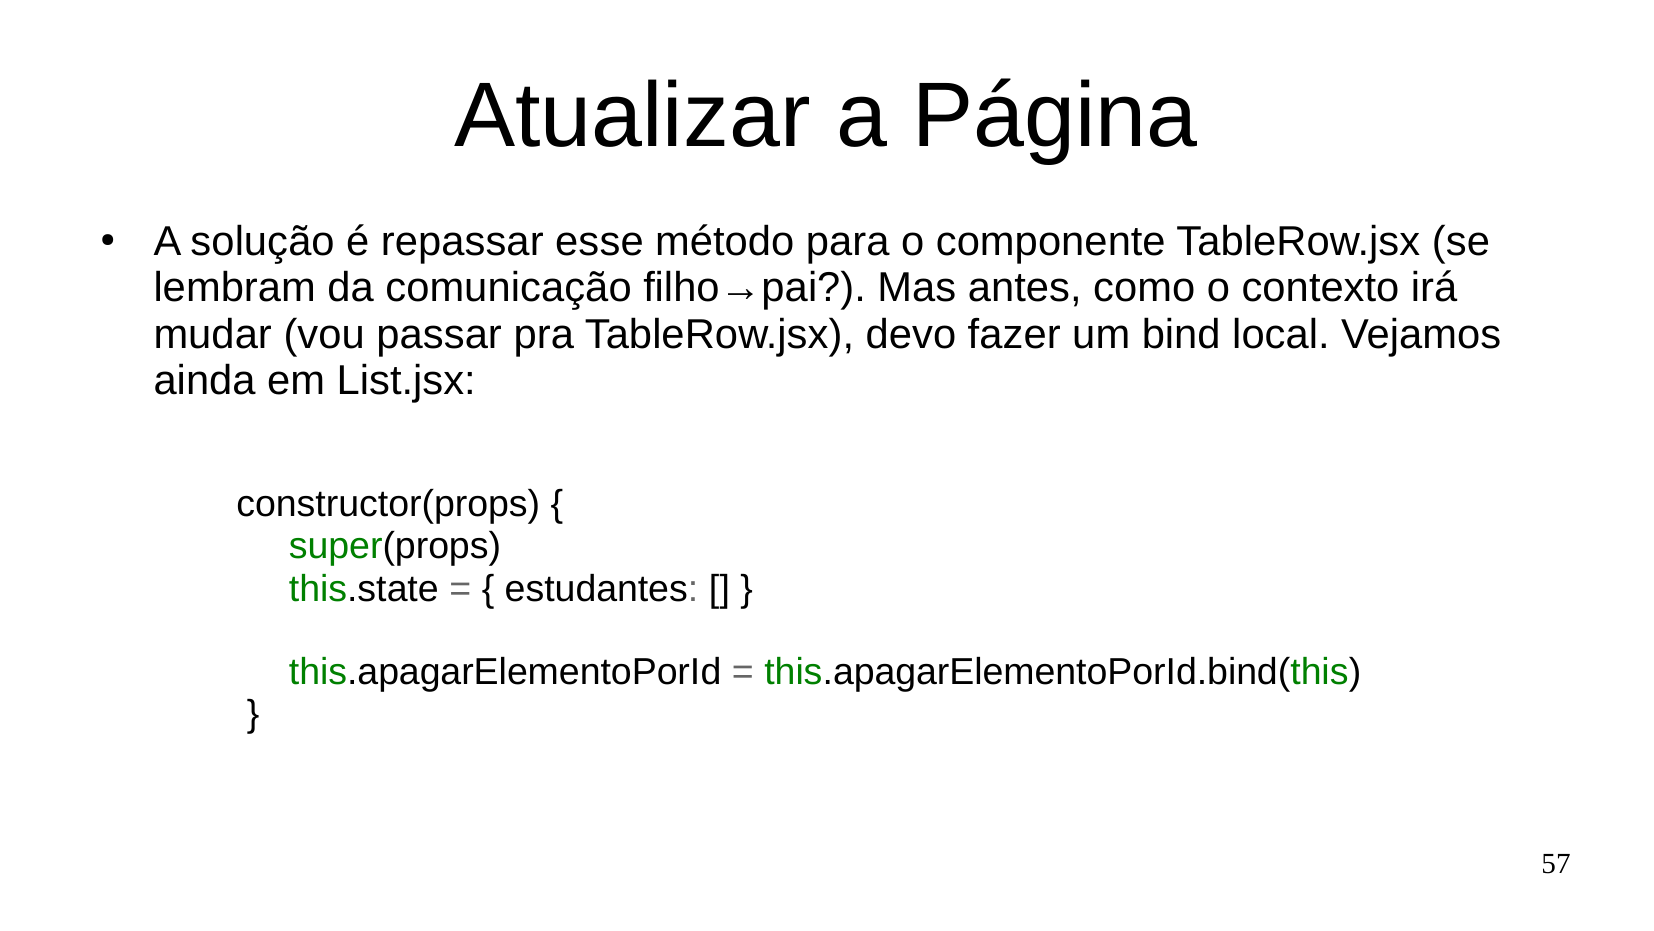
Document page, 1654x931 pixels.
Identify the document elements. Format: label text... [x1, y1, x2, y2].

title Atualizar a Página [82, 37, 1571, 193]
text_box constructor(props) { super(props) this.state = { estudantes: [] } this.apagarElementoPorId = this.apagarElementoPorId.bind(this) } [190, 475, 1395, 785]
list A solução é repassar esse método para o componente TableRow.jsx (se lembram da comunicação filho→pai?). Mas antes, como o contexto irá mudar (vou passar pra TableRow.jsx), devo fazer um bind local. Vejamos ainda em List.jsx: [82, 217, 1571, 758]
